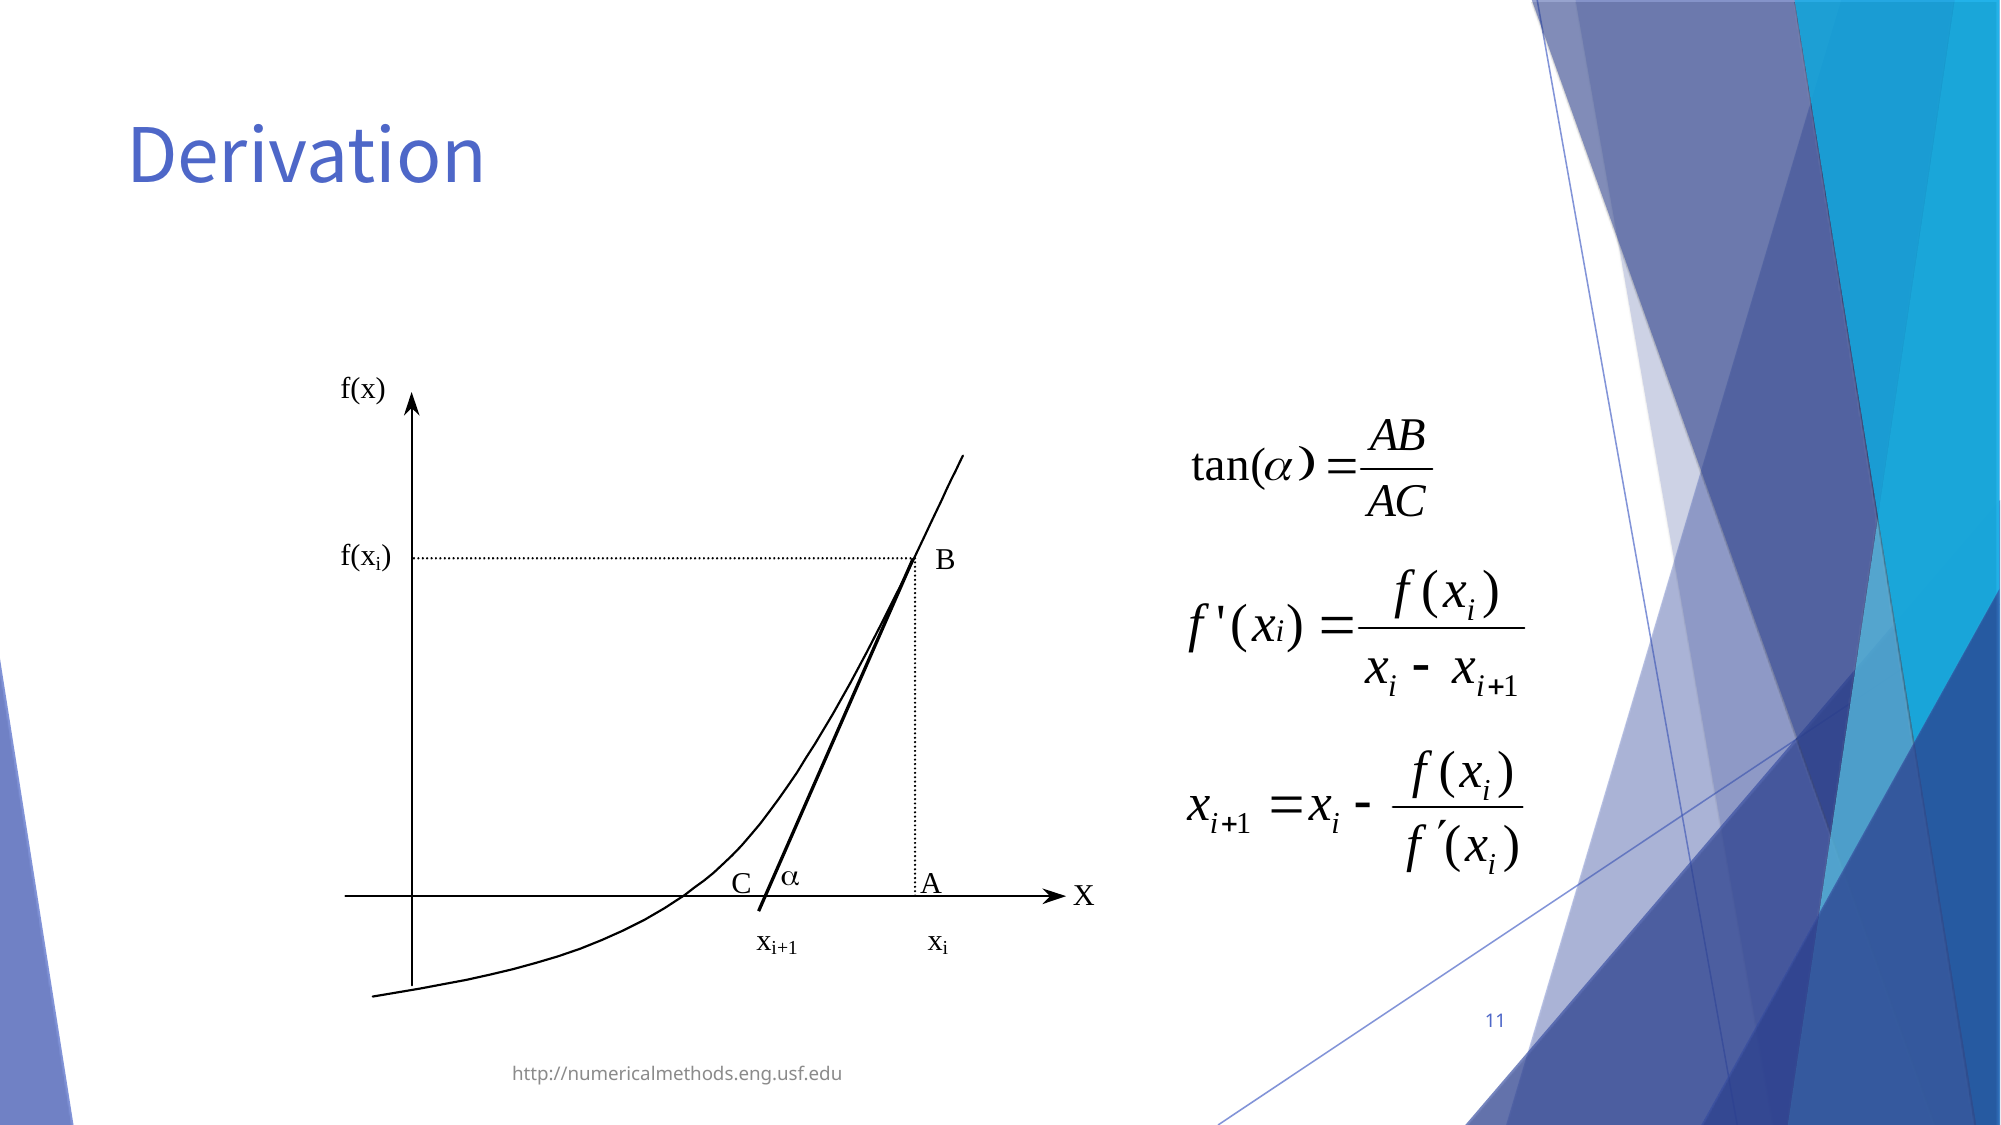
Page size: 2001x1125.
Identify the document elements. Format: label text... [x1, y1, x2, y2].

chart [1177, 738, 1533, 888]
chart [1172, 558, 1537, 711]
slide_number <編號> [1409, 991, 1522, 1051]
footer http://numericalmethods.eng.usf.edu [282, 1043, 1316, 1103]
picture [281, 272, 1119, 1082]
title Derivation [111, 99, 1522, 317]
chart [282, 274, 1120, 1085]
chart [1185, 408, 1445, 530]
picture [1170, 556, 1536, 709]
picture [1183, 406, 1442, 528]
picture [1177, 737, 1532, 886]
